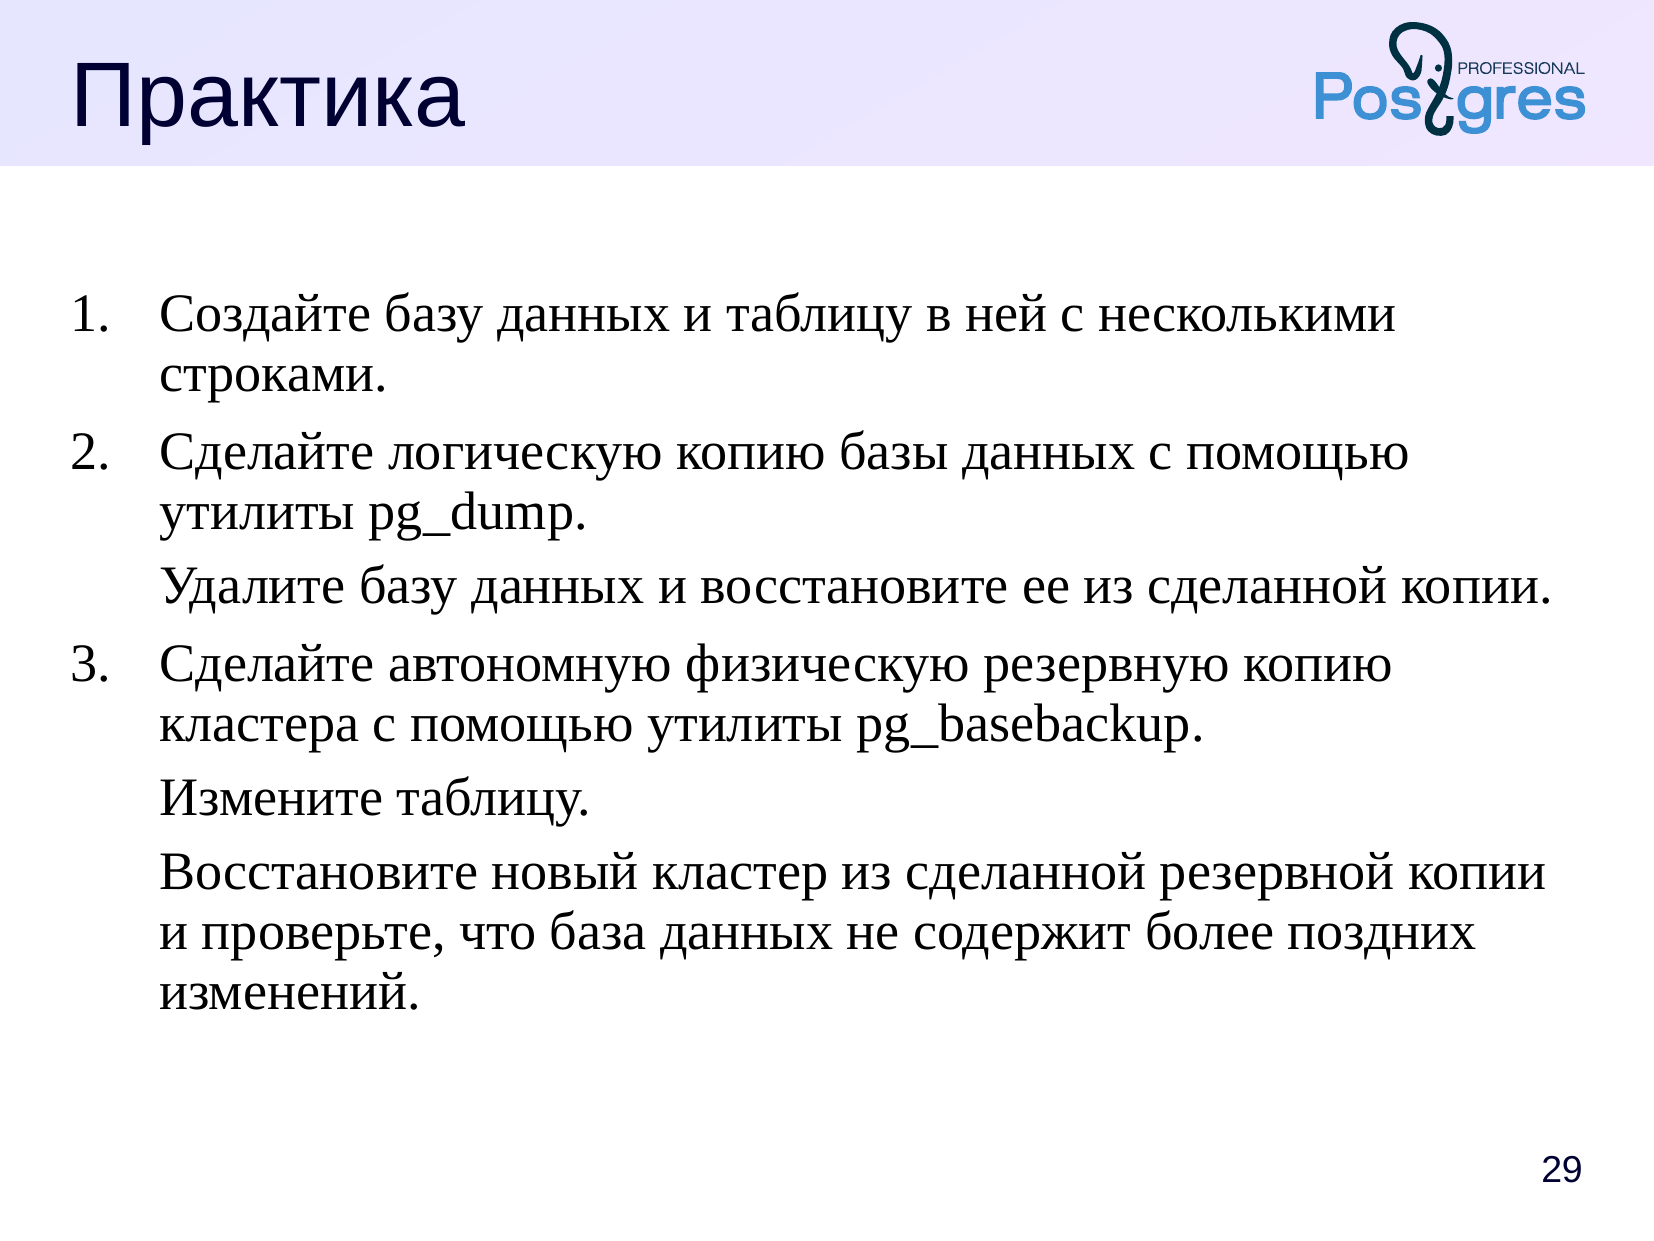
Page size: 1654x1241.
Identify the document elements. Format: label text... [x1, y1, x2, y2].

title Практика [70, 43, 1241, 147]
list Создайте базу данных и таблицу в ней с несколькими строками. Сделайте логическую копию базы данных с помощью утилиты pg_dump. Удалите базу данных и восстановите ее из сделанной копии. Сделайте автономную физическую резервную копию кластера с помощью утилиты pg_basebackup. Измените таблицу. Восстановите новый кластер из сделанной резервной копии и проверьте, что база данных не содержит более поздних изменений. [70, 283, 1583, 1134]
